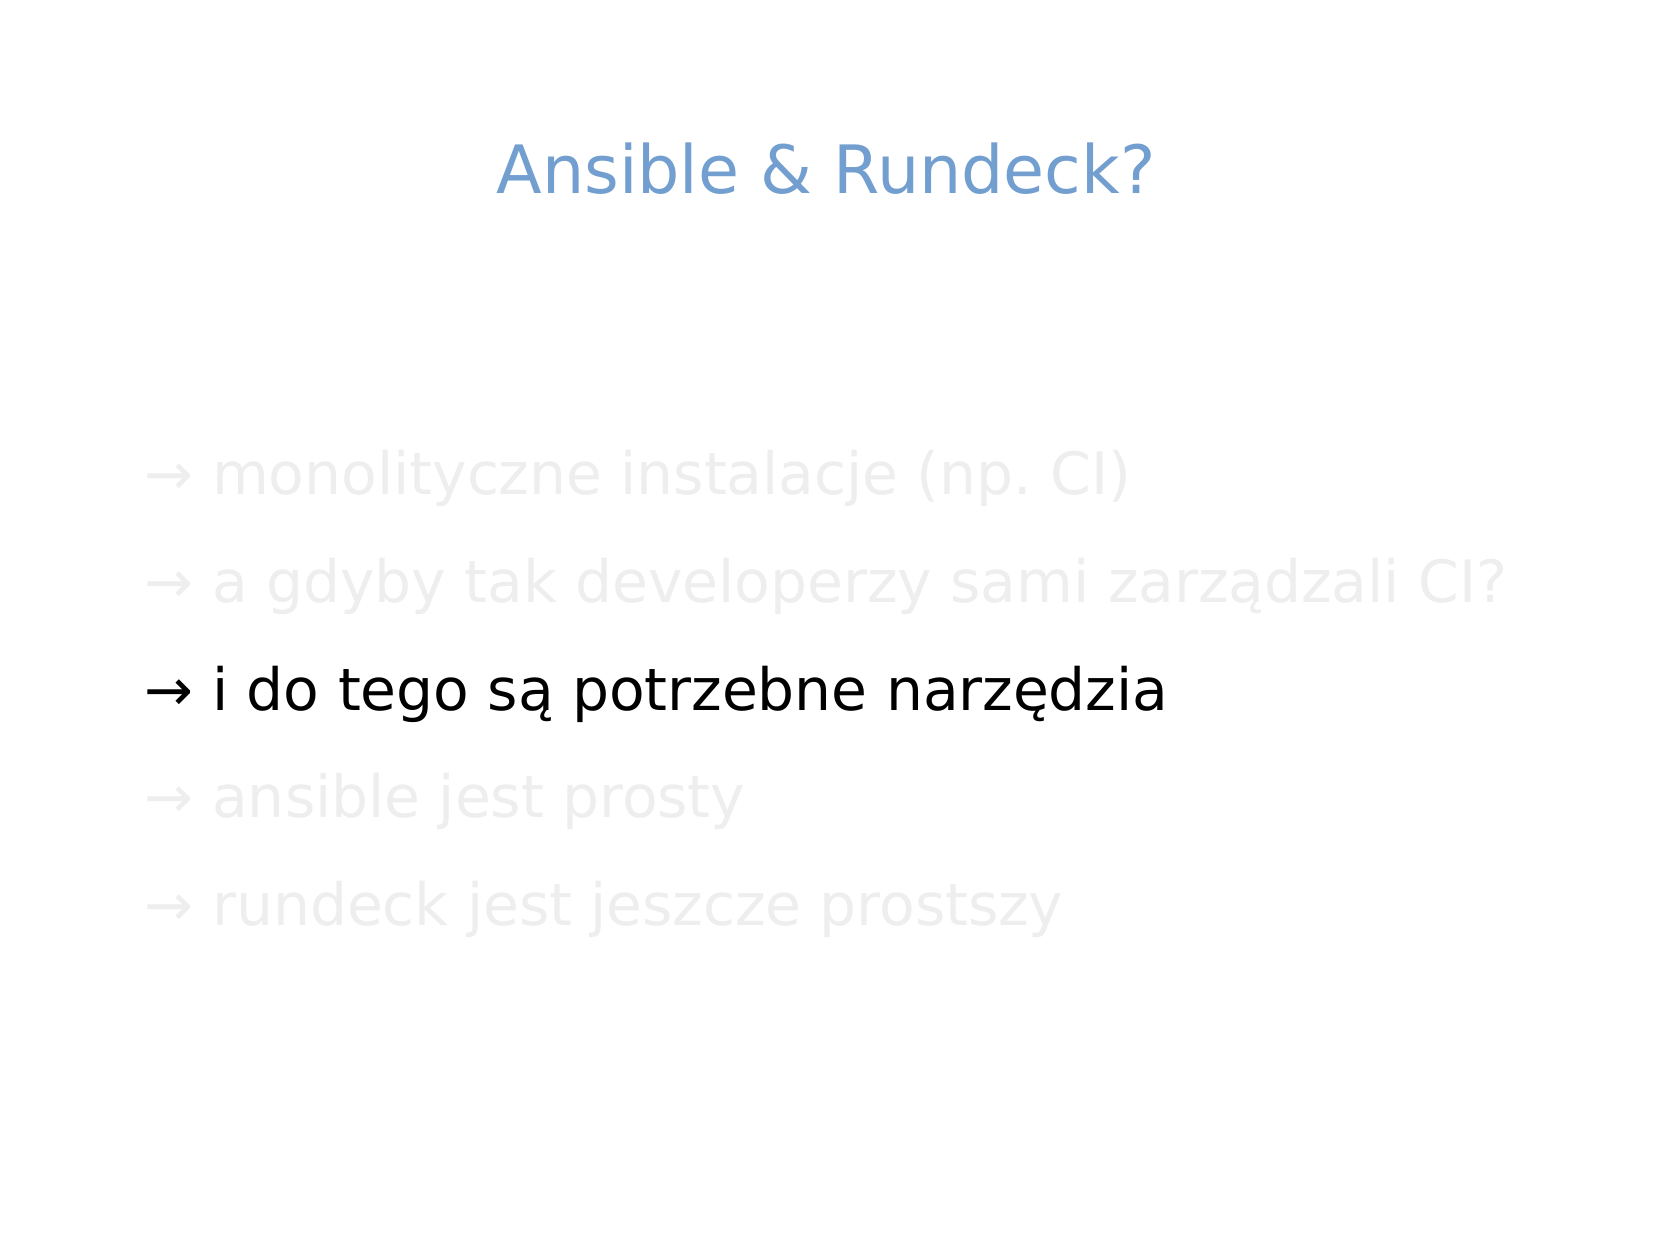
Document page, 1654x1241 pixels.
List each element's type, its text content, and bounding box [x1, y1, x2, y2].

text_box Ansible & Rundeck? [482, 123, 1172, 217]
text_box → monolityczne instalacje (np. CI) → a gdyby tak developerzy sami zarządzali CI? → i do tego są potrzebne narzędzia → ansible jest prosty → rundeck jest jeszcze prostszy [130, 399, 1524, 913]
